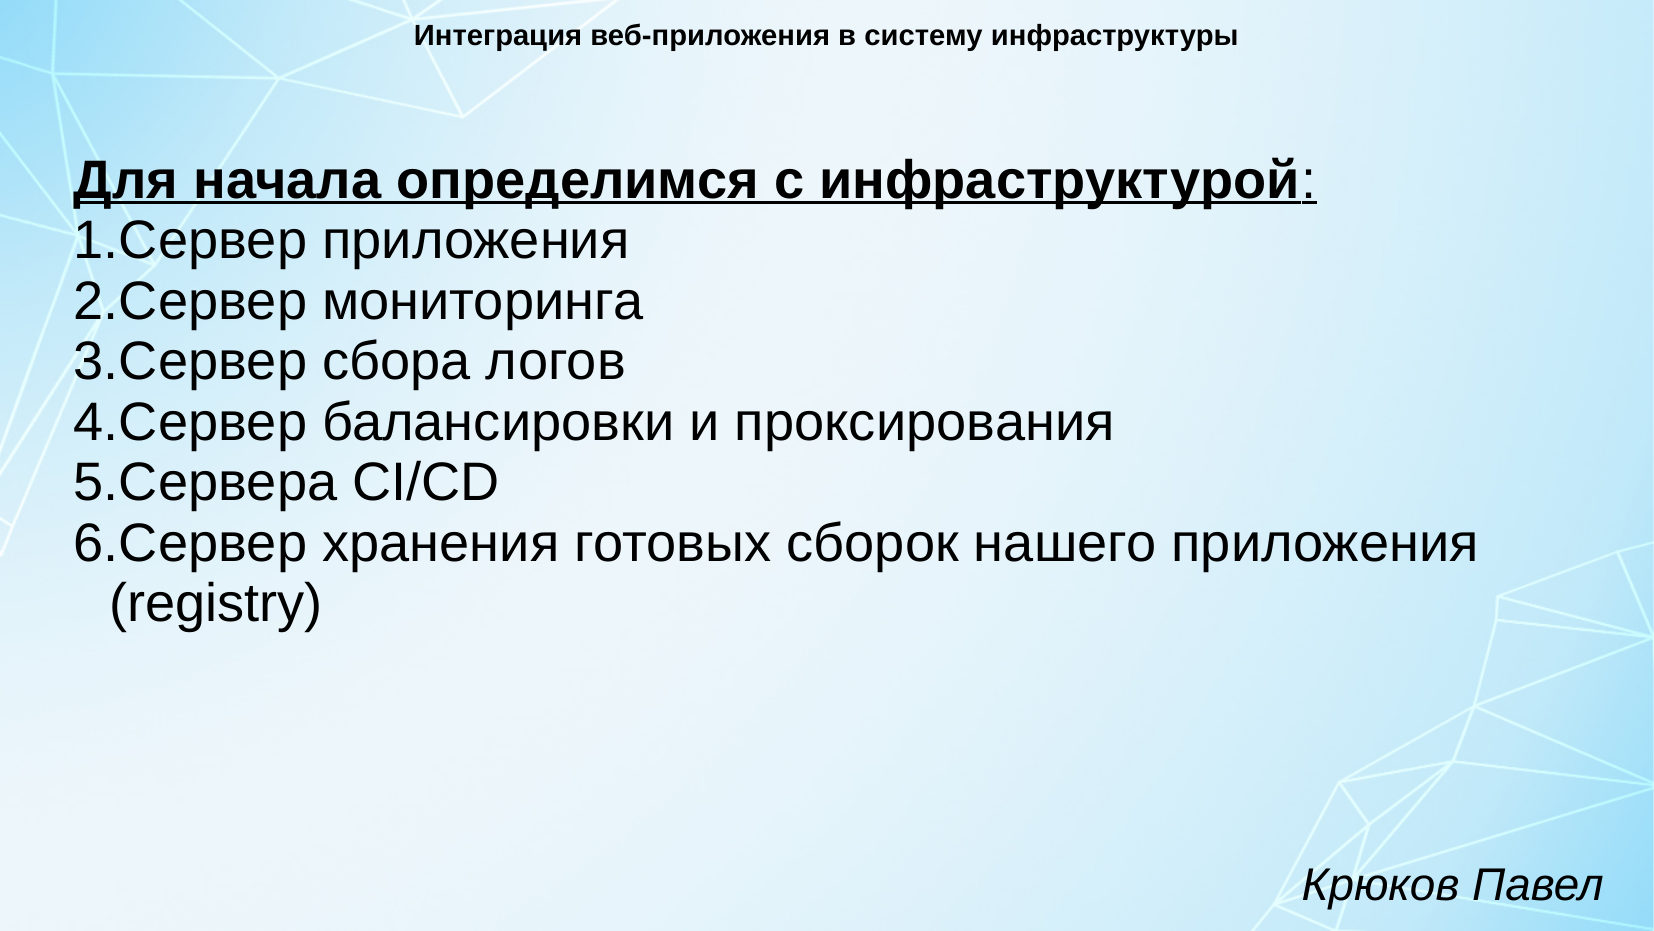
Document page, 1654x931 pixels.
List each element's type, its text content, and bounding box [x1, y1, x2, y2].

subtitle Крюков Павел [1251, 838, 1654, 931]
title Интеграция веб-приложения в систему инфраструктуры [11, 11, 1642, 60]
picture [0, 0, 1654, 931]
text_box Для начала определимся с инфраструктурой: Сервер приложения Сервер мониторинга Сервер сбора логов Сервер балансировки и проксирования Сервера CI/CD Сервер хранения готовых сборок нашего приложения (registry) [59, 141, 1595, 641]
